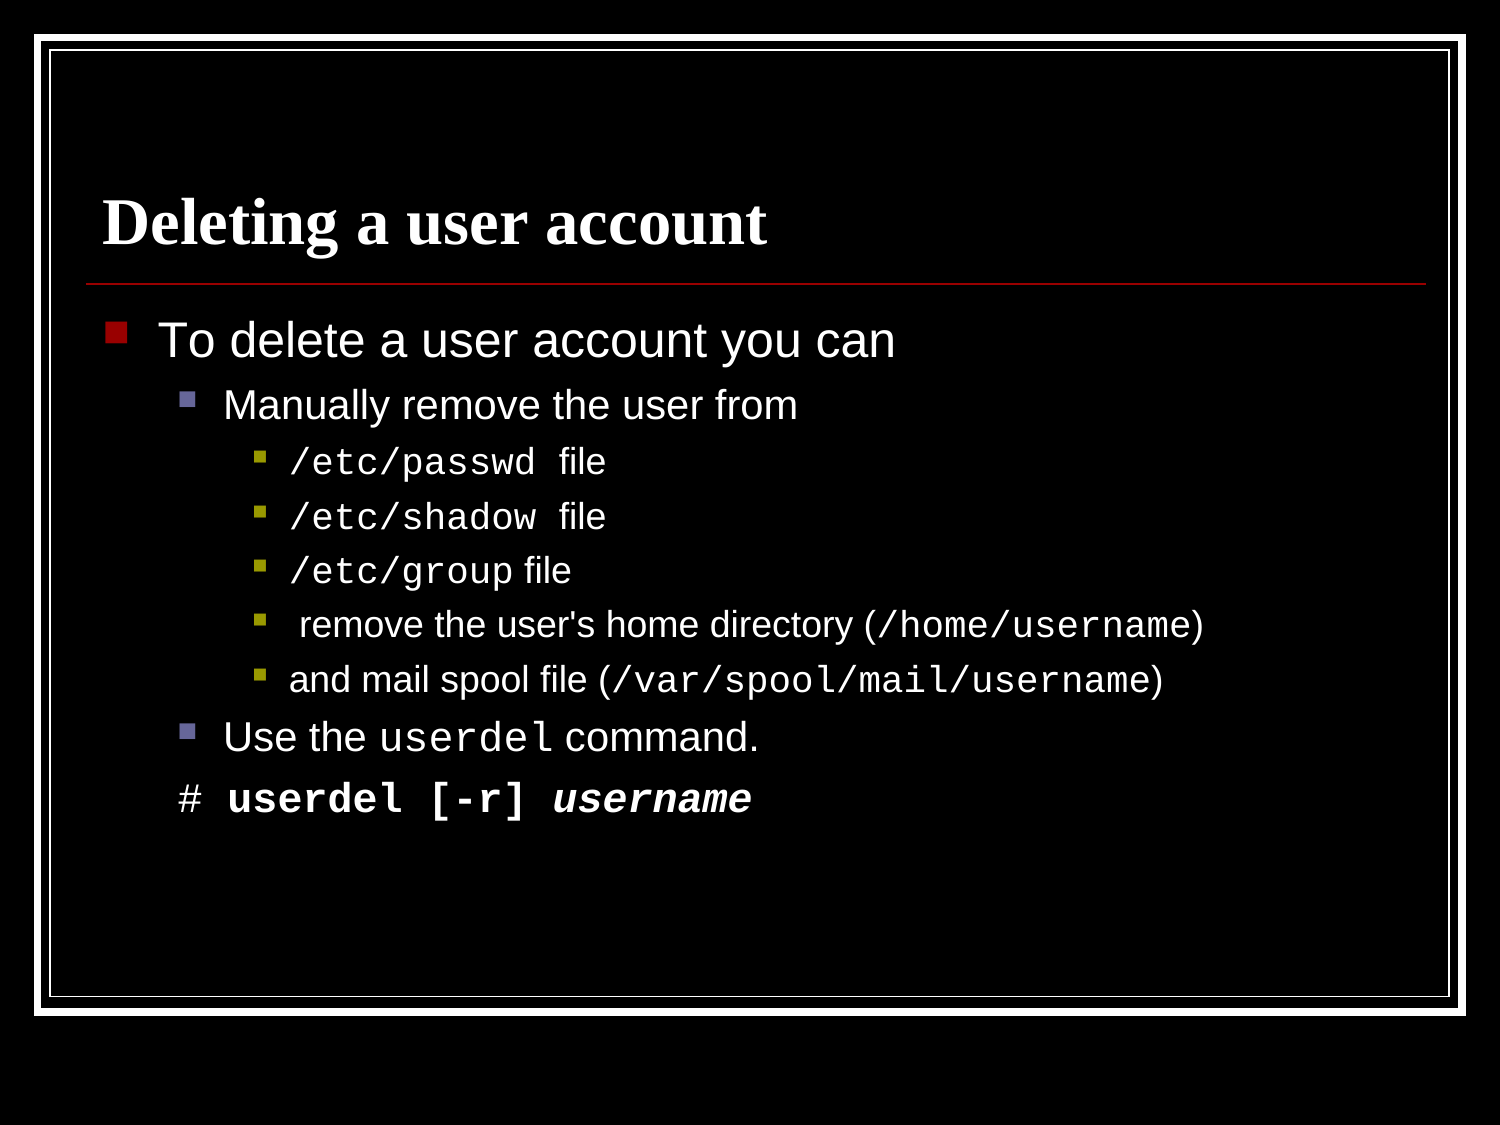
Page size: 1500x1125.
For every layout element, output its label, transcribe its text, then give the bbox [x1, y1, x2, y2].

title Deleting a user account [87, 77, 1426, 266]
list To delete a user account you can Manually remove the user from /etc/passwd file /etc/shadow file /etc/group file remove the user's home directory (/home/username) and mail spool file (/var/spool/mail/username) Use the userdel command. # userdel [-r] username [87, 299, 1426, 963]
